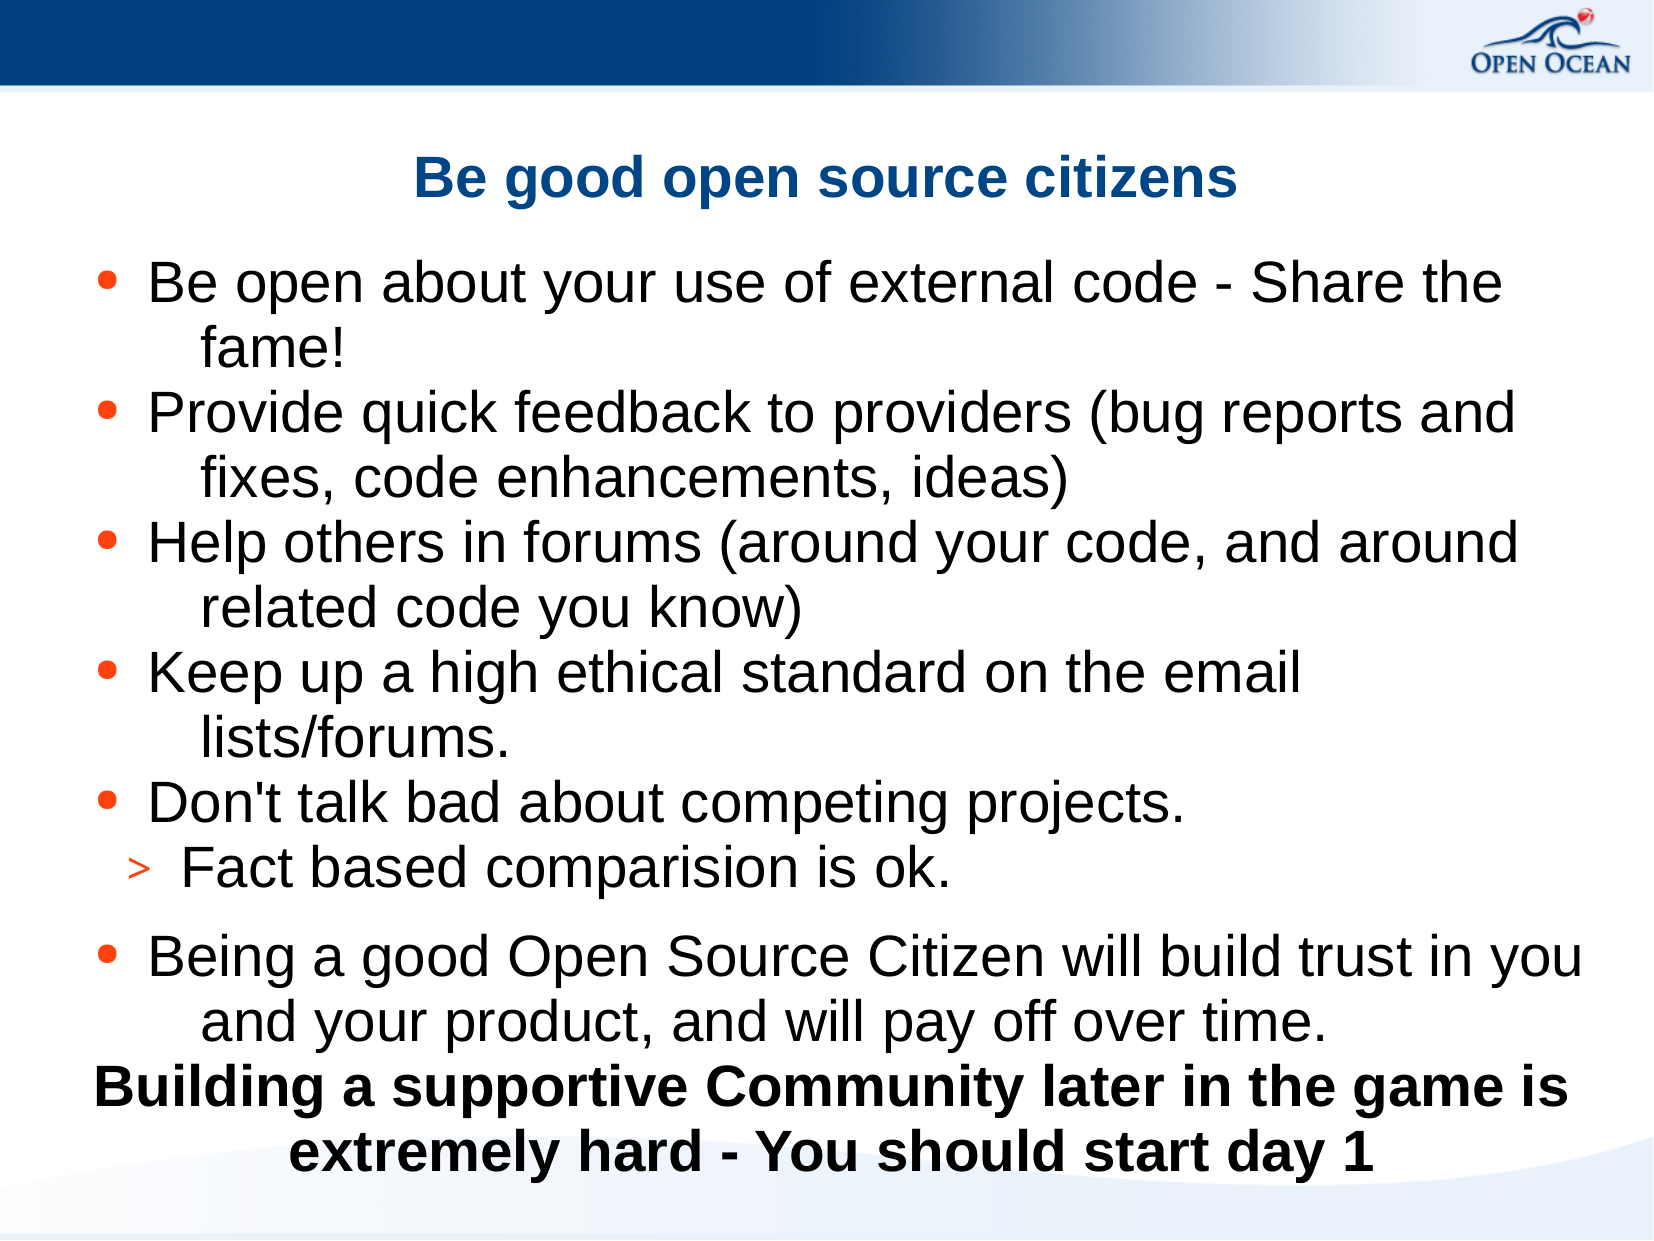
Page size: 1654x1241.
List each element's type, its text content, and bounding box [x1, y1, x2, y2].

list Be open about your use of external code - Share the fame! Provide quick feedback to providers (bug reports and fixes, code enhancements, ideas) Help others in forums (around your code, and around related code you know) Keep up a high ethical standard on the email lists/forums. Don't talk bad about competing projects. Fact based comparision is ok. Being a good Open Source Citizen will build trust in you and your product, and will pay off over time. Building a supportive Community later in the game is extremely hard - You should start day 1 [59, 249, 1607, 1241]
title Be good open source citizens [82, 95, 1571, 249]
picture [0, 0, 1654, 1240]
